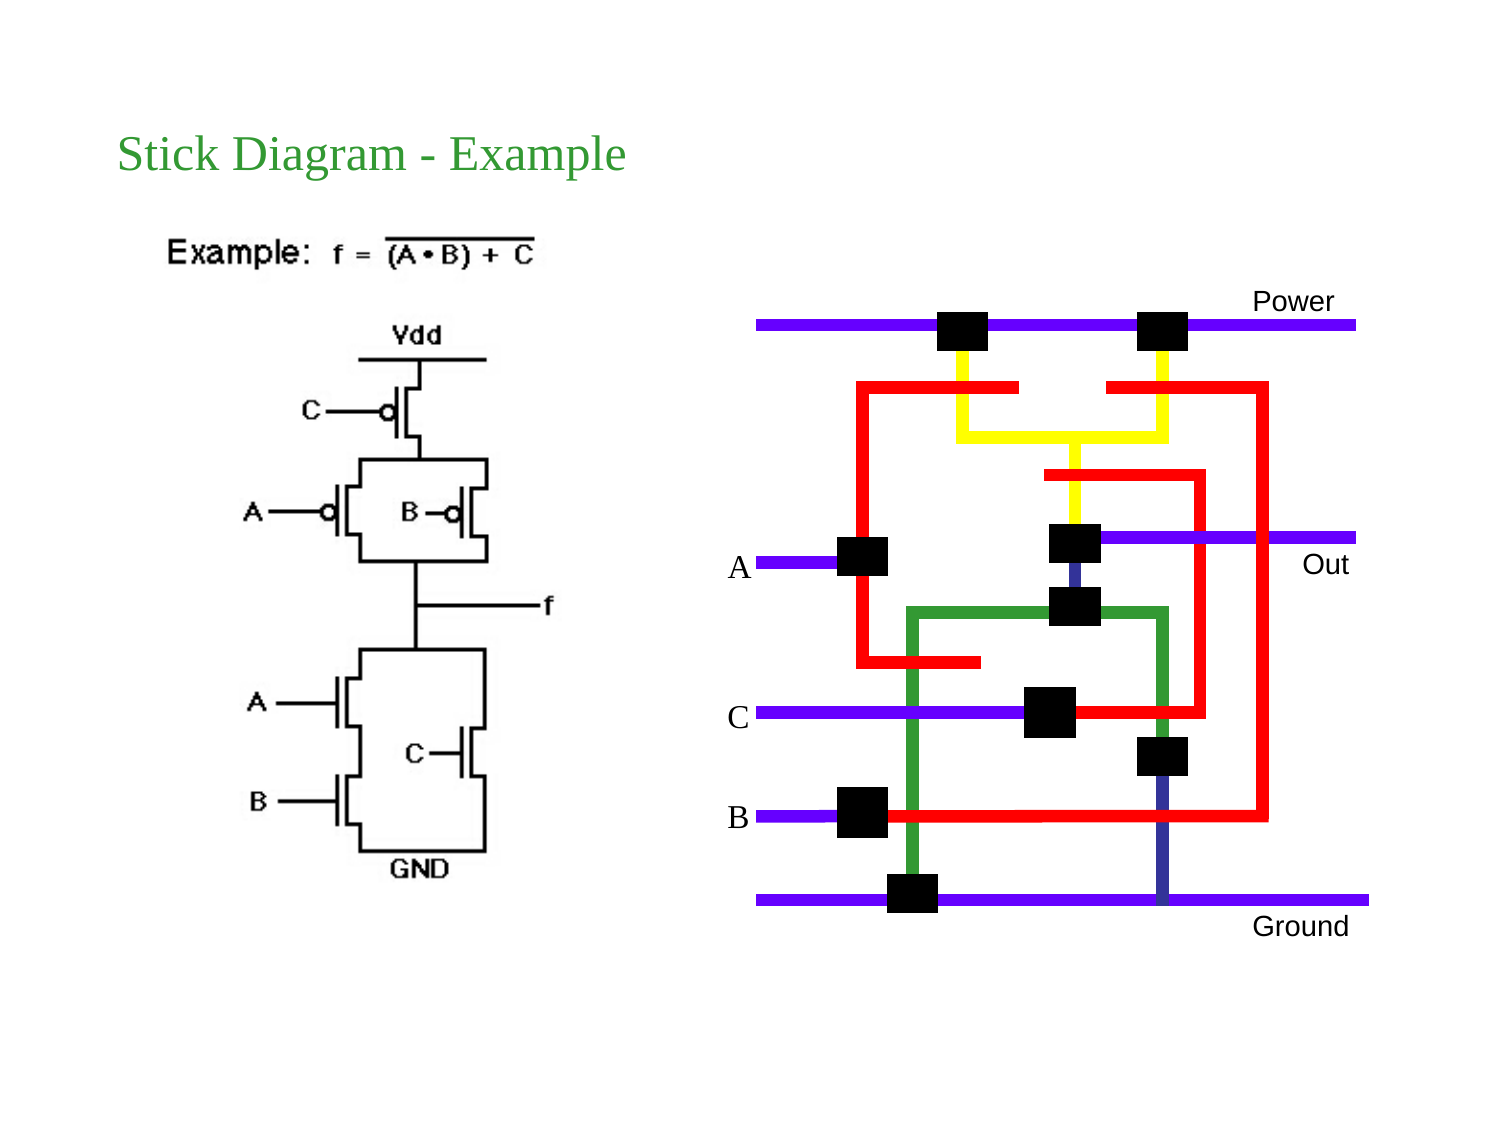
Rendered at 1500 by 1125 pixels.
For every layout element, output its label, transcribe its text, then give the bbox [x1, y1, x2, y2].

text_box C [712, 687, 765, 743]
text_box [887, 874, 938, 913]
text_box [937, 312, 988, 350]
text_box [1050, 524, 1100, 563]
picture [150, 224, 648, 913]
text_box Out [1287, 537, 1365, 588]
text_box B [712, 787, 765, 843]
text_box A [712, 537, 767, 593]
text_box [837, 537, 888, 575]
text_box Power [1237, 274, 1351, 326]
text_box [1137, 312, 1188, 350]
text_box Stick Diagram - Example [101, 112, 643, 188]
text_box [1025, 687, 1075, 738]
text_box [1137, 737, 1188, 775]
text_box [1050, 587, 1100, 625]
text_box [837, 787, 888, 838]
text_box Ground [1237, 899, 1365, 951]
